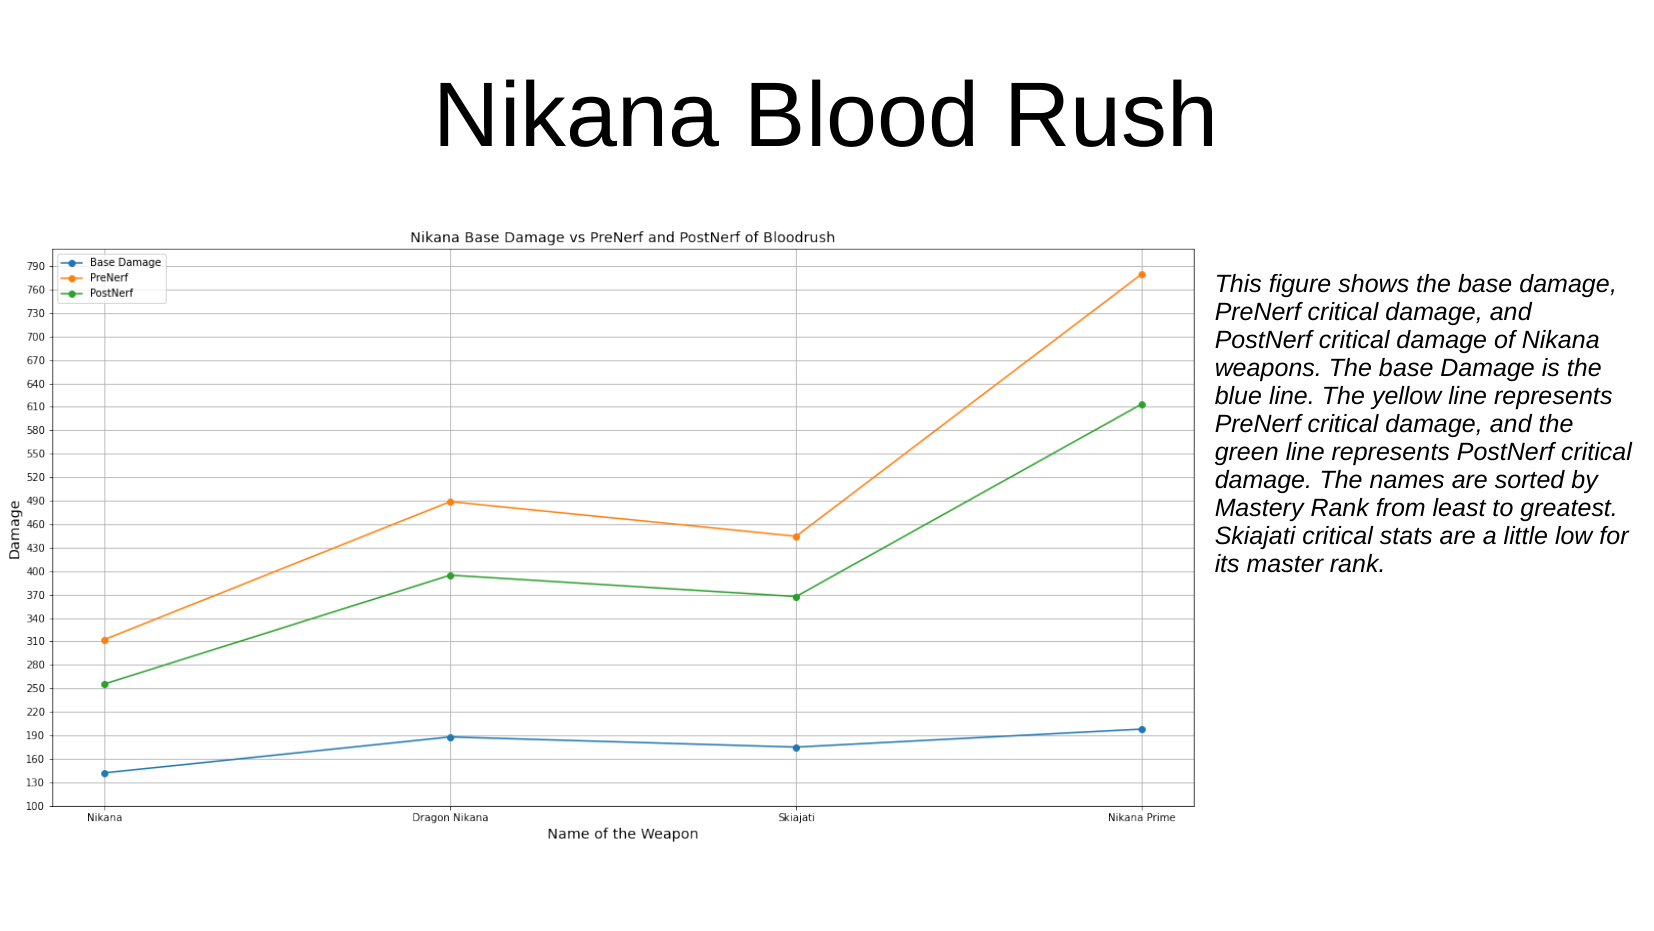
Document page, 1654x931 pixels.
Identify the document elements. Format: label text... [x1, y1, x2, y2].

text_box This figure shows the base damage, PreNerf critical damage, and PostNerf critical damage of Nikana weapons. The base Damage is the blue line. The yellow line represents PreNerf critical damage, and the green line represents PostNerf critical damage. The names are sorted by Mastery Rank from least to greatest. Skiajati critical stats are a little low for its master rank. [1200, 262, 1651, 586]
picture [0, 224, 1201, 849]
title Nikana Blood Rush [82, 37, 1571, 193]
